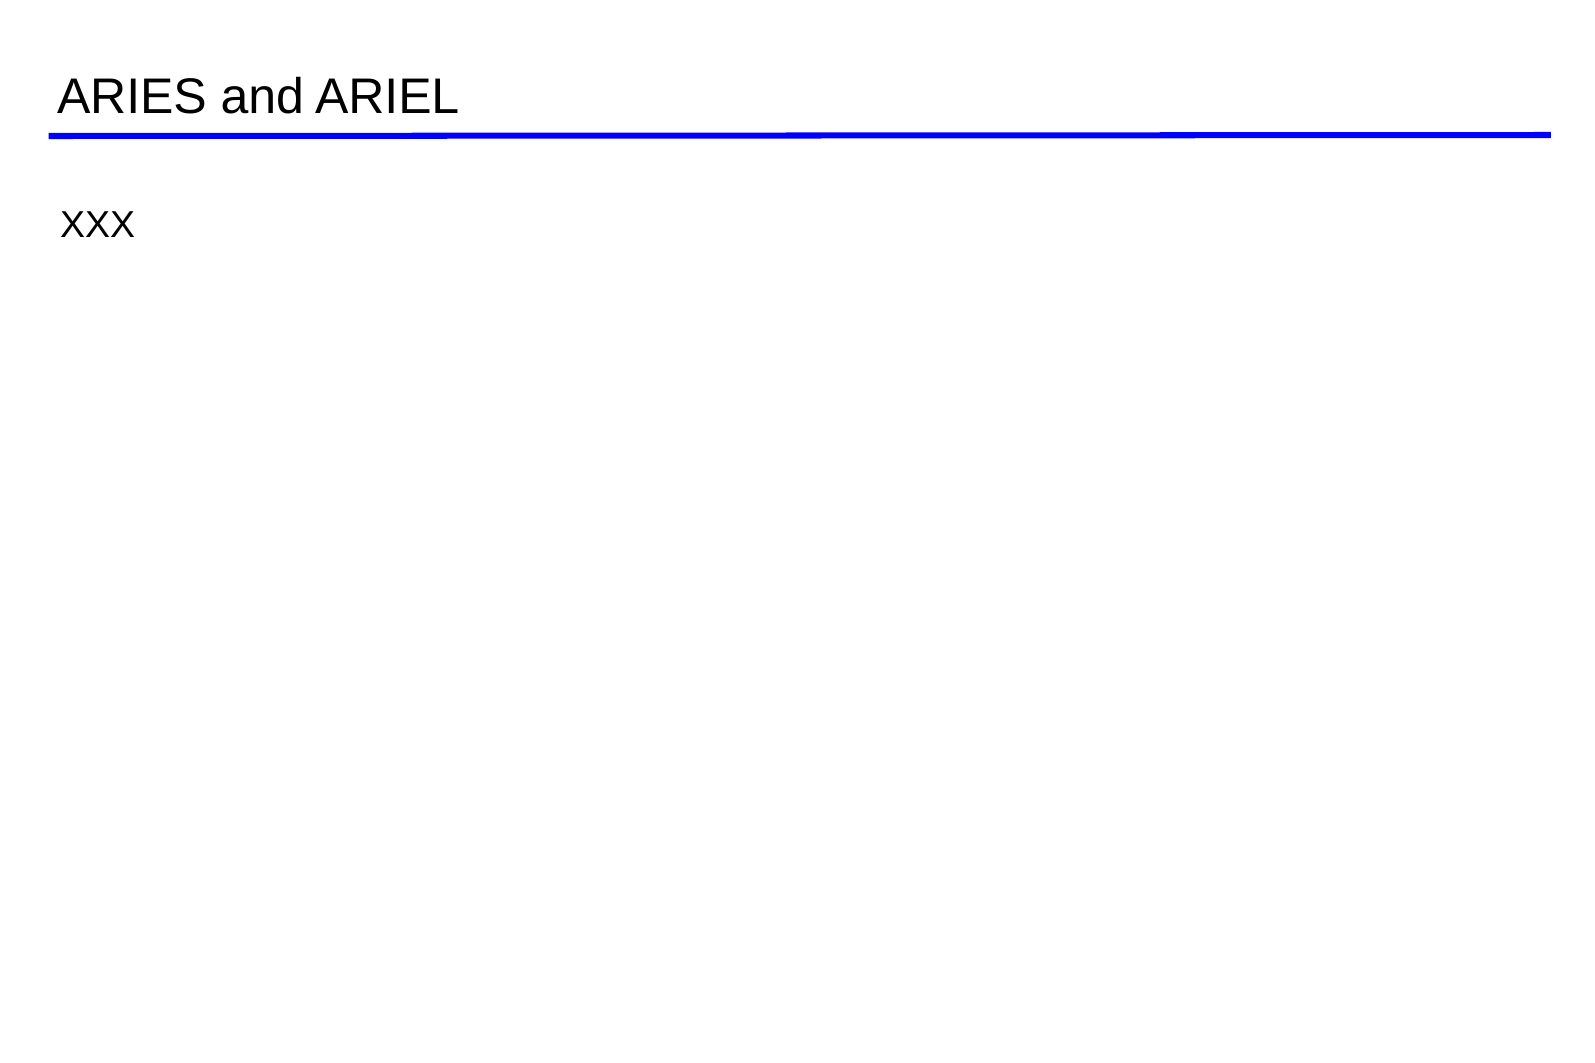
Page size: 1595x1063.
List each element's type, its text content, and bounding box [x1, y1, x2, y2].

text_box XXX [45, 196, 150, 295]
text_box ARIES and ARIEL [42, 60, 475, 132]
